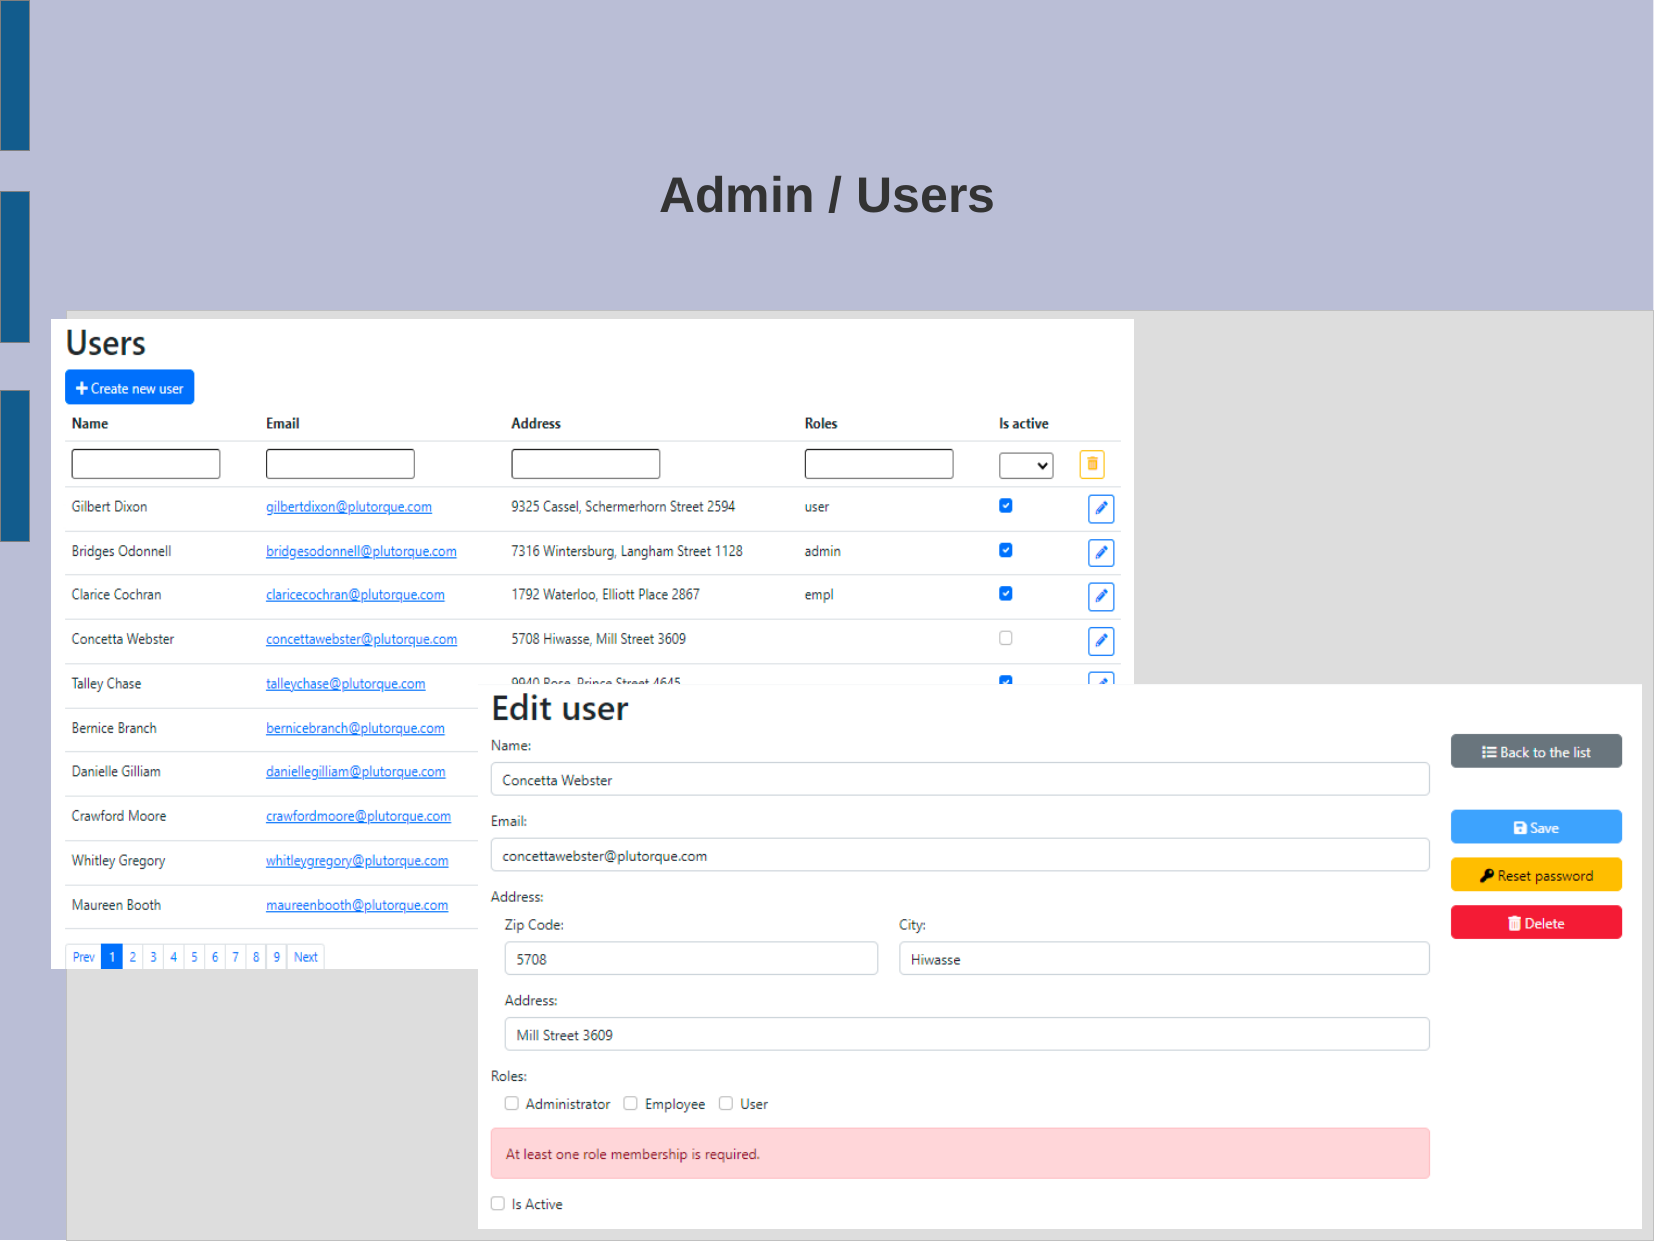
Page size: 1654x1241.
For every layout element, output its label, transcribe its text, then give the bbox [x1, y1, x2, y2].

picture [51, 319, 1642, 1229]
title Admin / Users [121, 91, 1534, 299]
